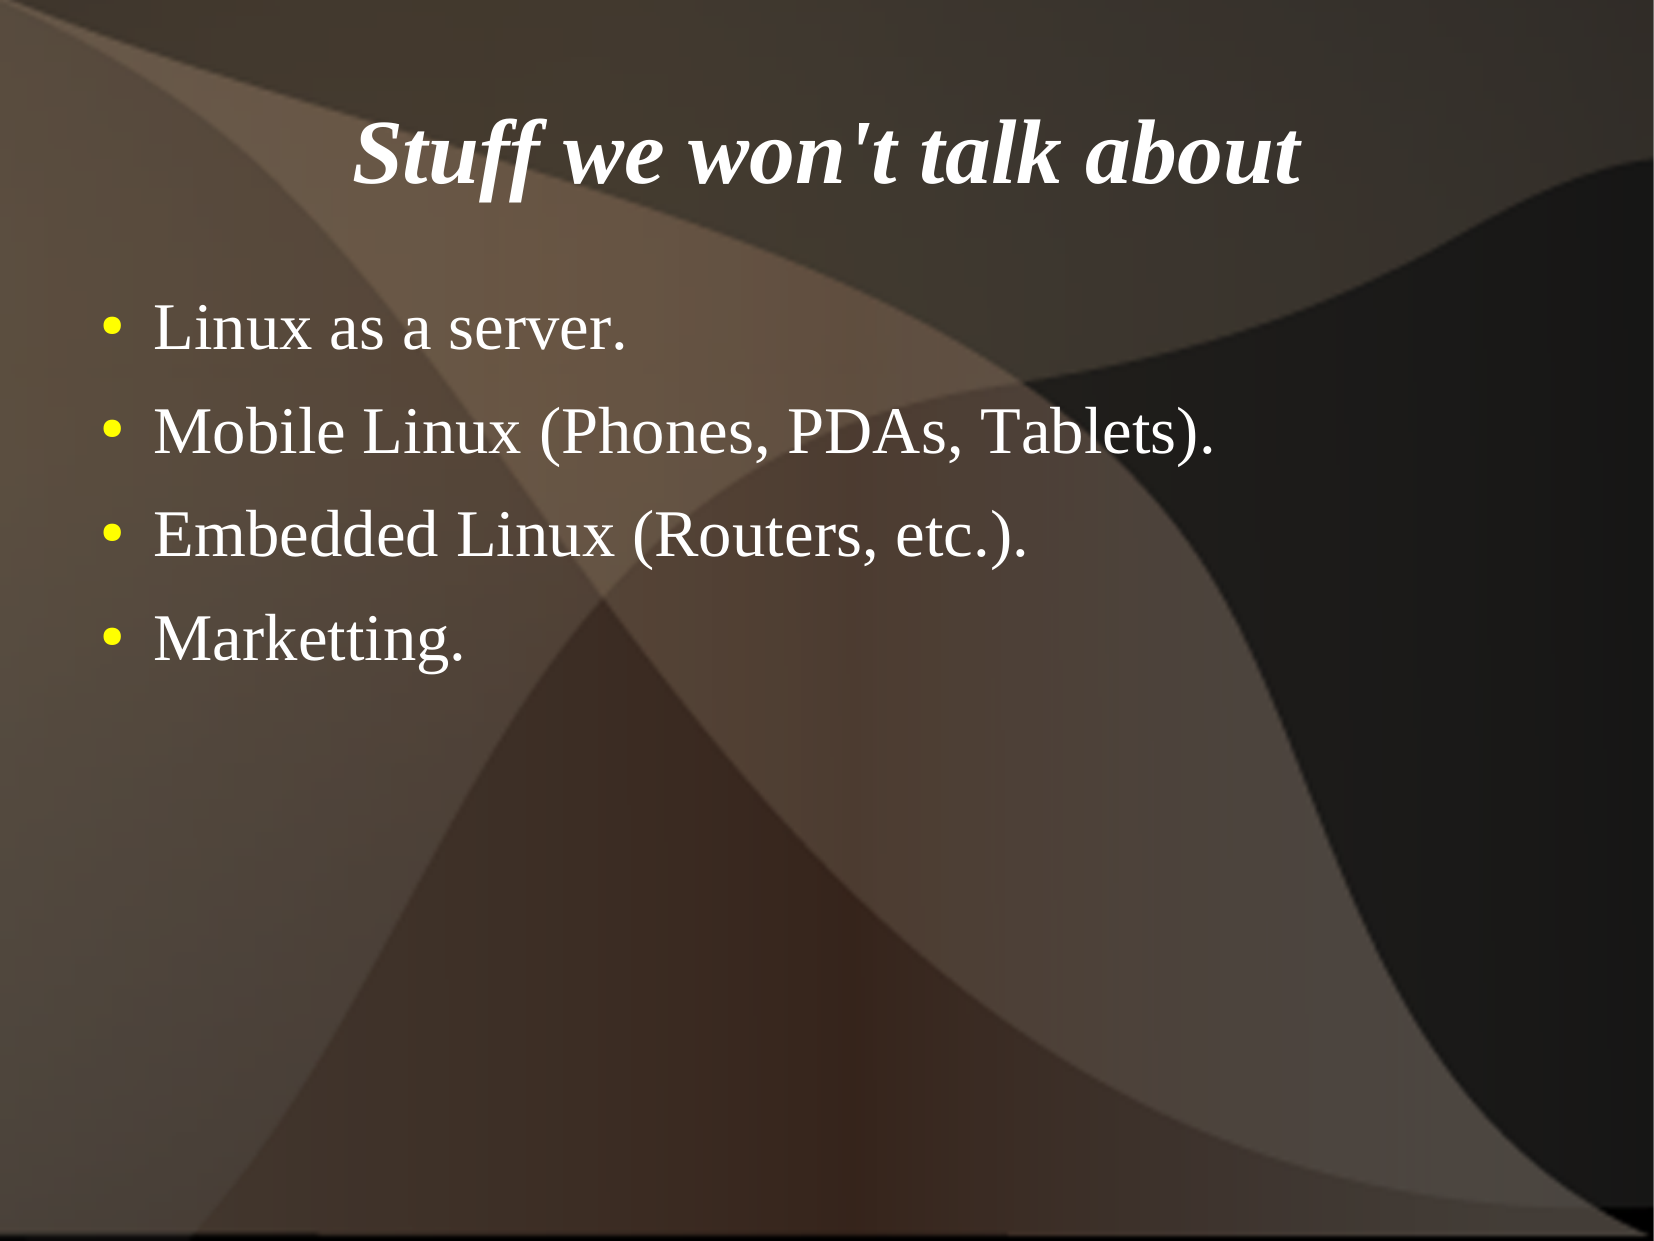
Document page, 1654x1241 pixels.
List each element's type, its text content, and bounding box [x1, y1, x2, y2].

list Linux as a server. Mobile Linux (Phones, PDAs, Tablets). Embedded Linux (Routers, etc.). Marketting. [82, 290, 1571, 1094]
picture [0, 0, 1654, 1241]
title Stuff we won't talk about [82, 56, 1571, 250]
